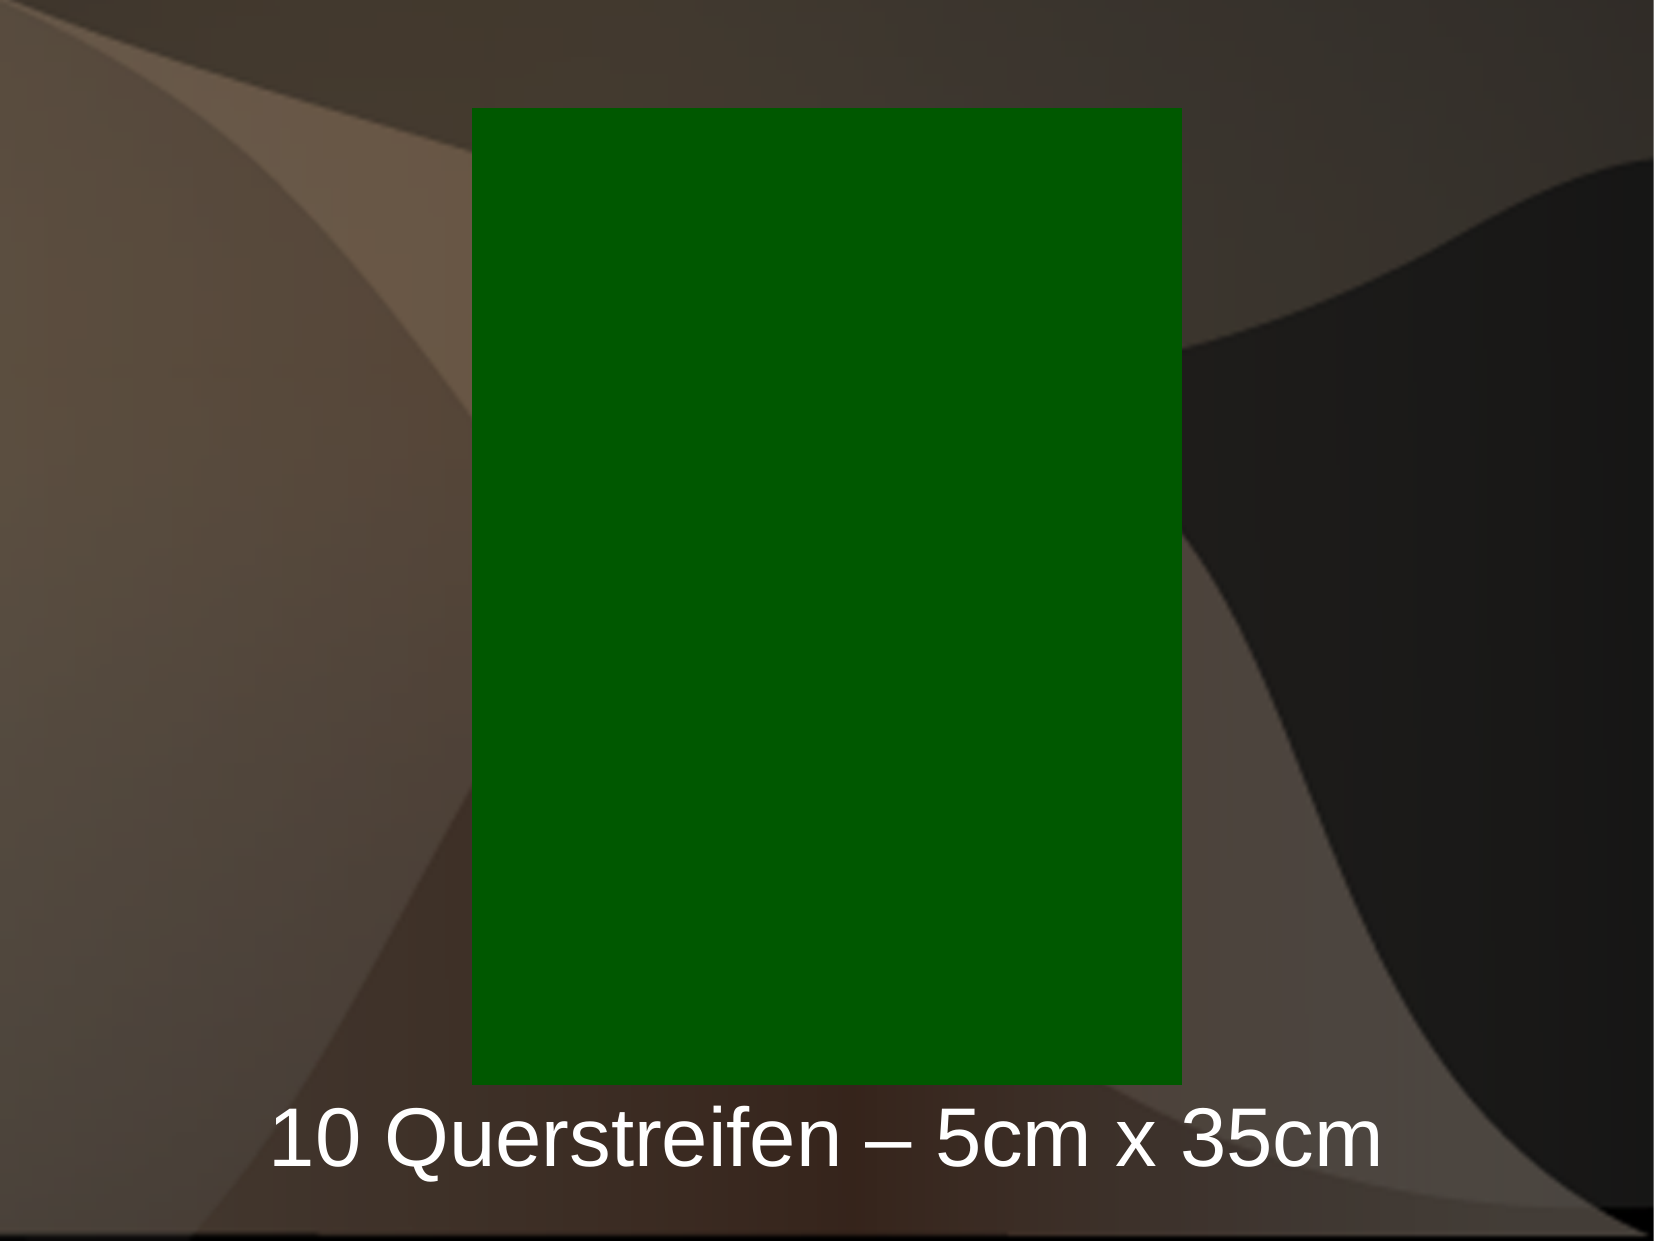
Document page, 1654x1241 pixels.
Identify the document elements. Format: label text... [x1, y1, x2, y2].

text_box 10 Querstreifen – 5cm x 35cm [0, 1084, 1654, 1241]
picture [0, 0, 1654, 1084]
